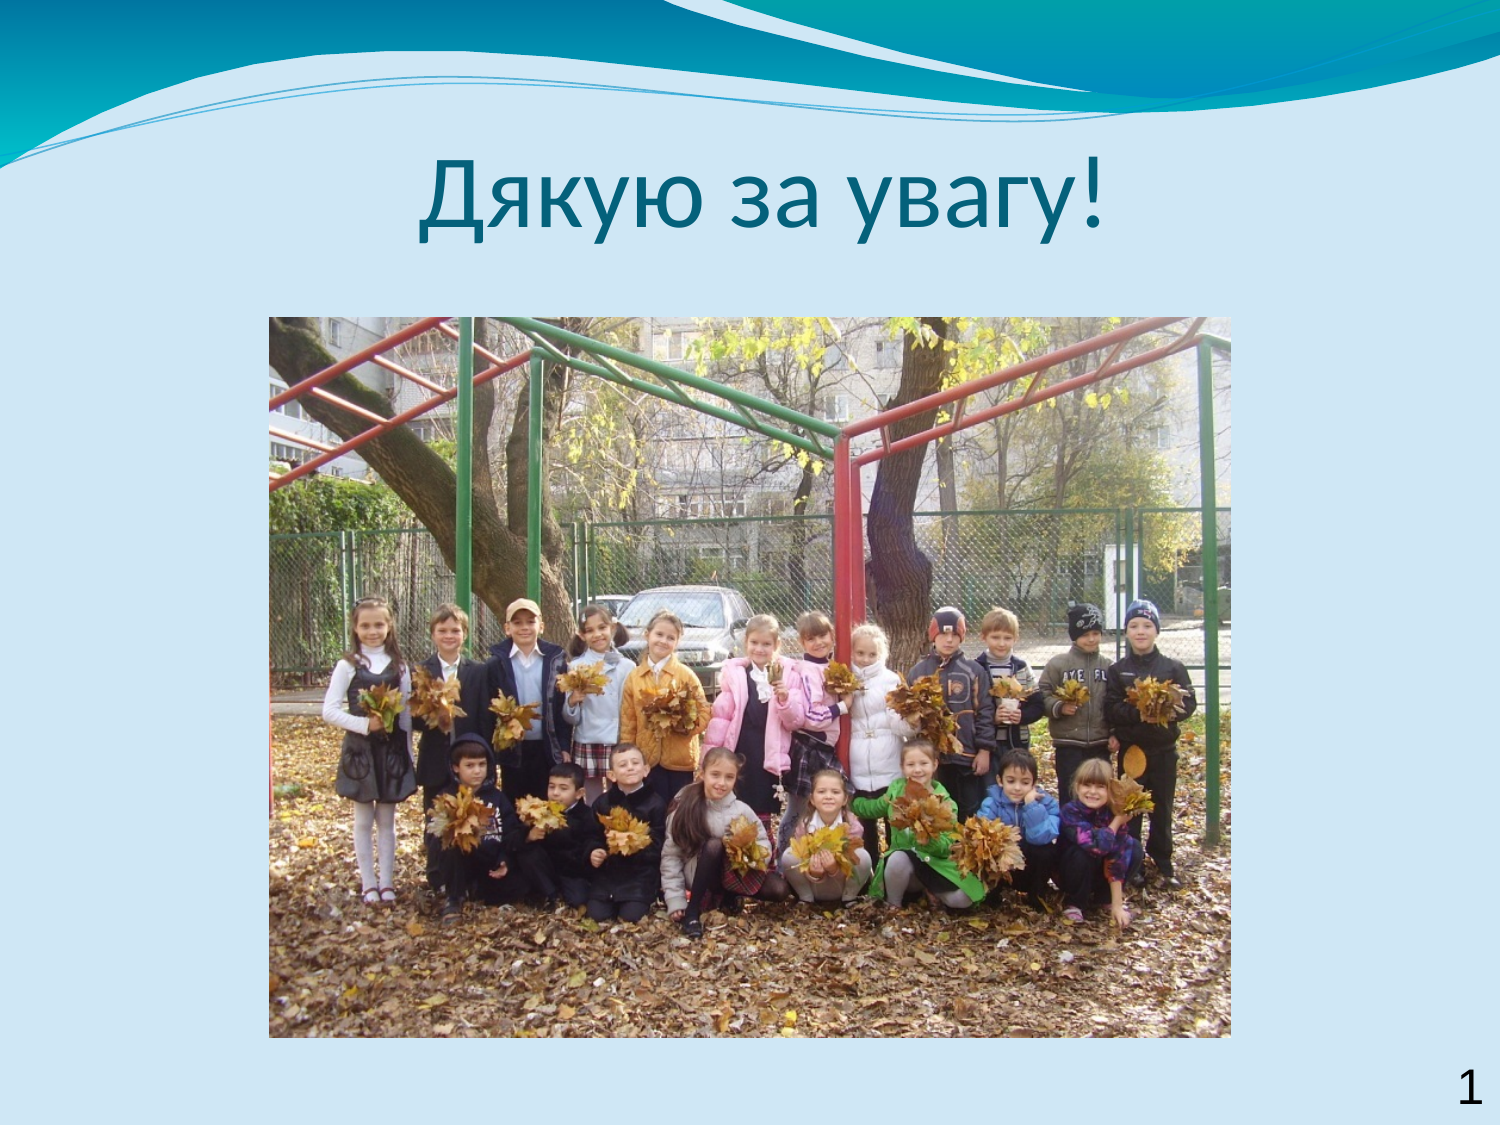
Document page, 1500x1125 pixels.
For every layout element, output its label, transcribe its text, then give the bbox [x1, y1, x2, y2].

slide_number 10 [1440, 1046, 1500, 1125]
title Дякую за увагу! [75, 115, 1425, 303]
picture [269, 317, 1231, 1038]
